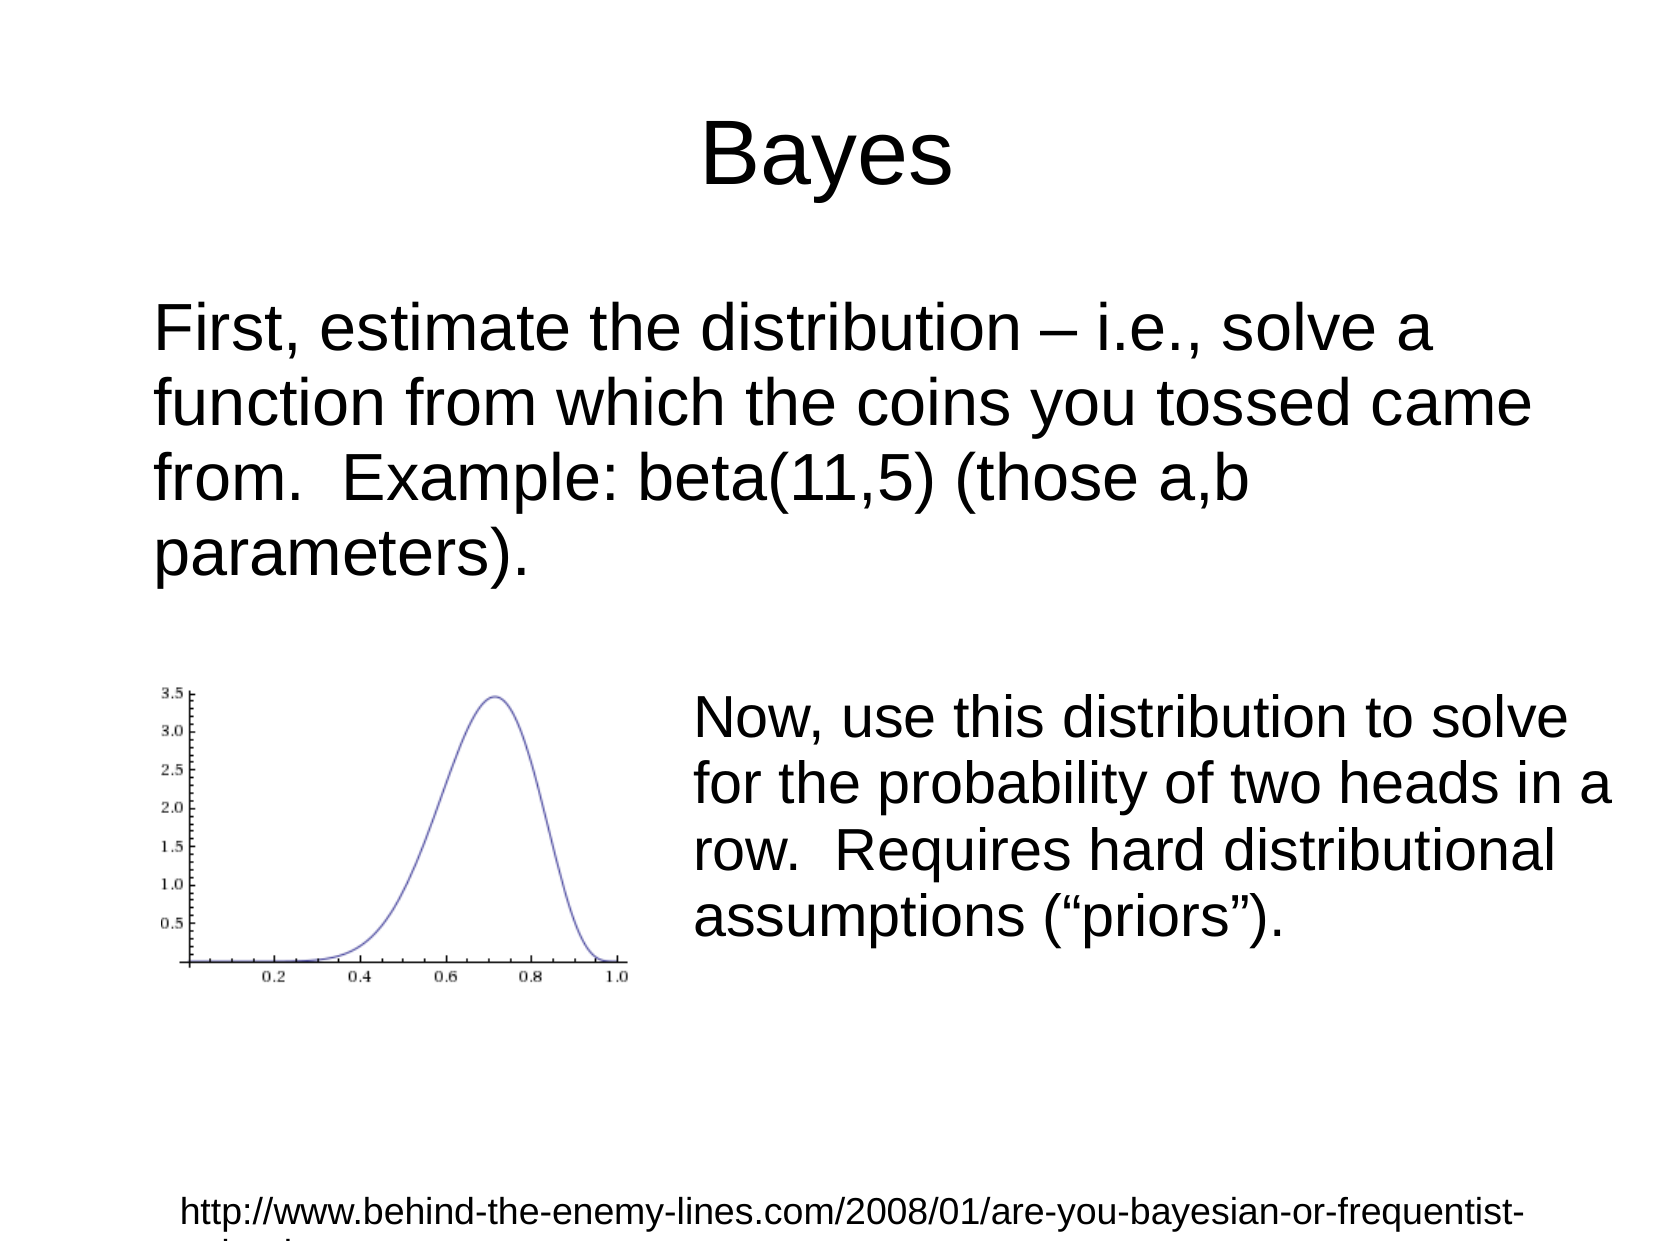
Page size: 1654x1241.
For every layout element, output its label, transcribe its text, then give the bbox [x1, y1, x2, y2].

picture [161, 683, 630, 991]
text_box http://www.behind-the-enemy-lines.com/2008/01/are-you-bayesian-or-frequentist-or.html [165, 1183, 1653, 1241]
title Bayes [82, 49, 1571, 257]
text_box Now, use this distribution to solve for the probability of two heads in a row. Requires hard distributional assumptions (“priors”). [630, 683, 1624, 996]
list First, estimate the distribution – i.e., solve a function from which the coins you tossed came from. Example: beta(11,5) (those a,b parameters). [82, 290, 1571, 1010]
